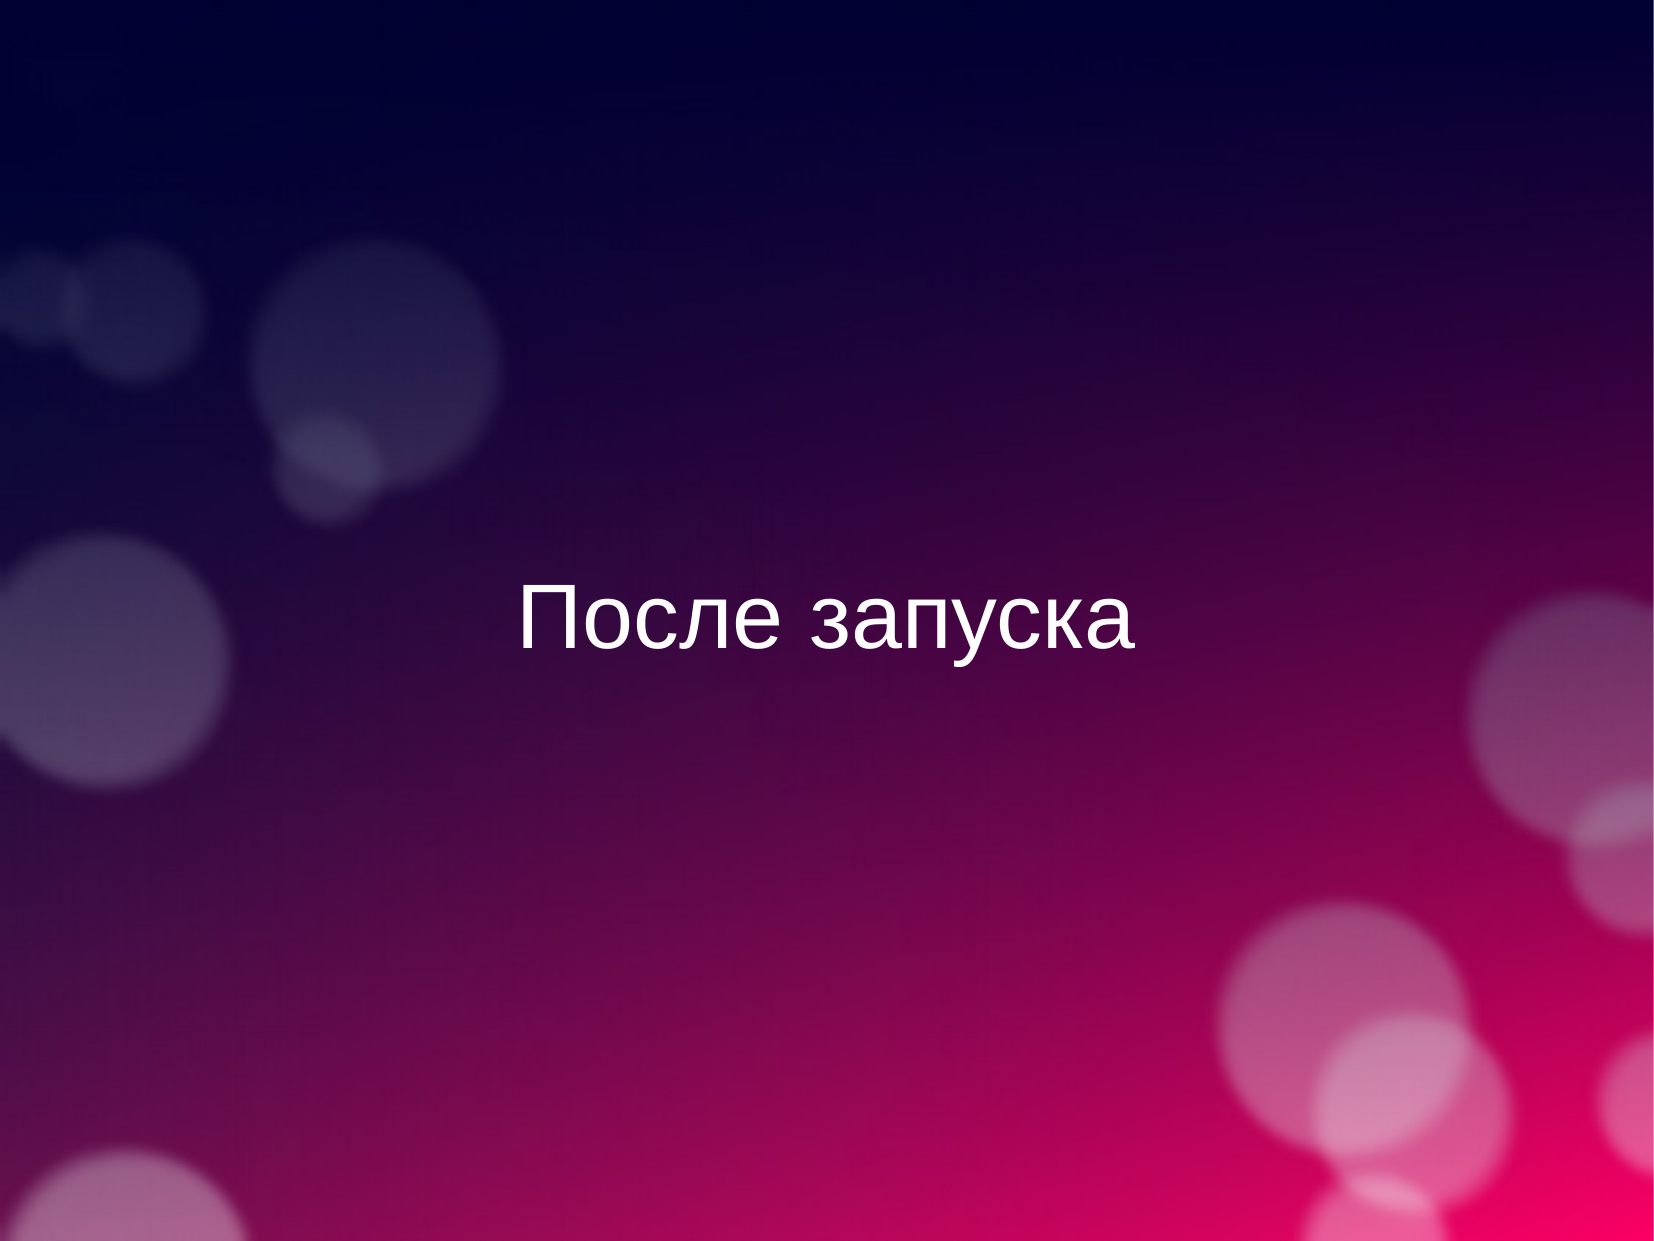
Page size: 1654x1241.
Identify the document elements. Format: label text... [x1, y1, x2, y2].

title После запуска [82, 513, 1571, 721]
picture [0, 0, 1654, 1241]
